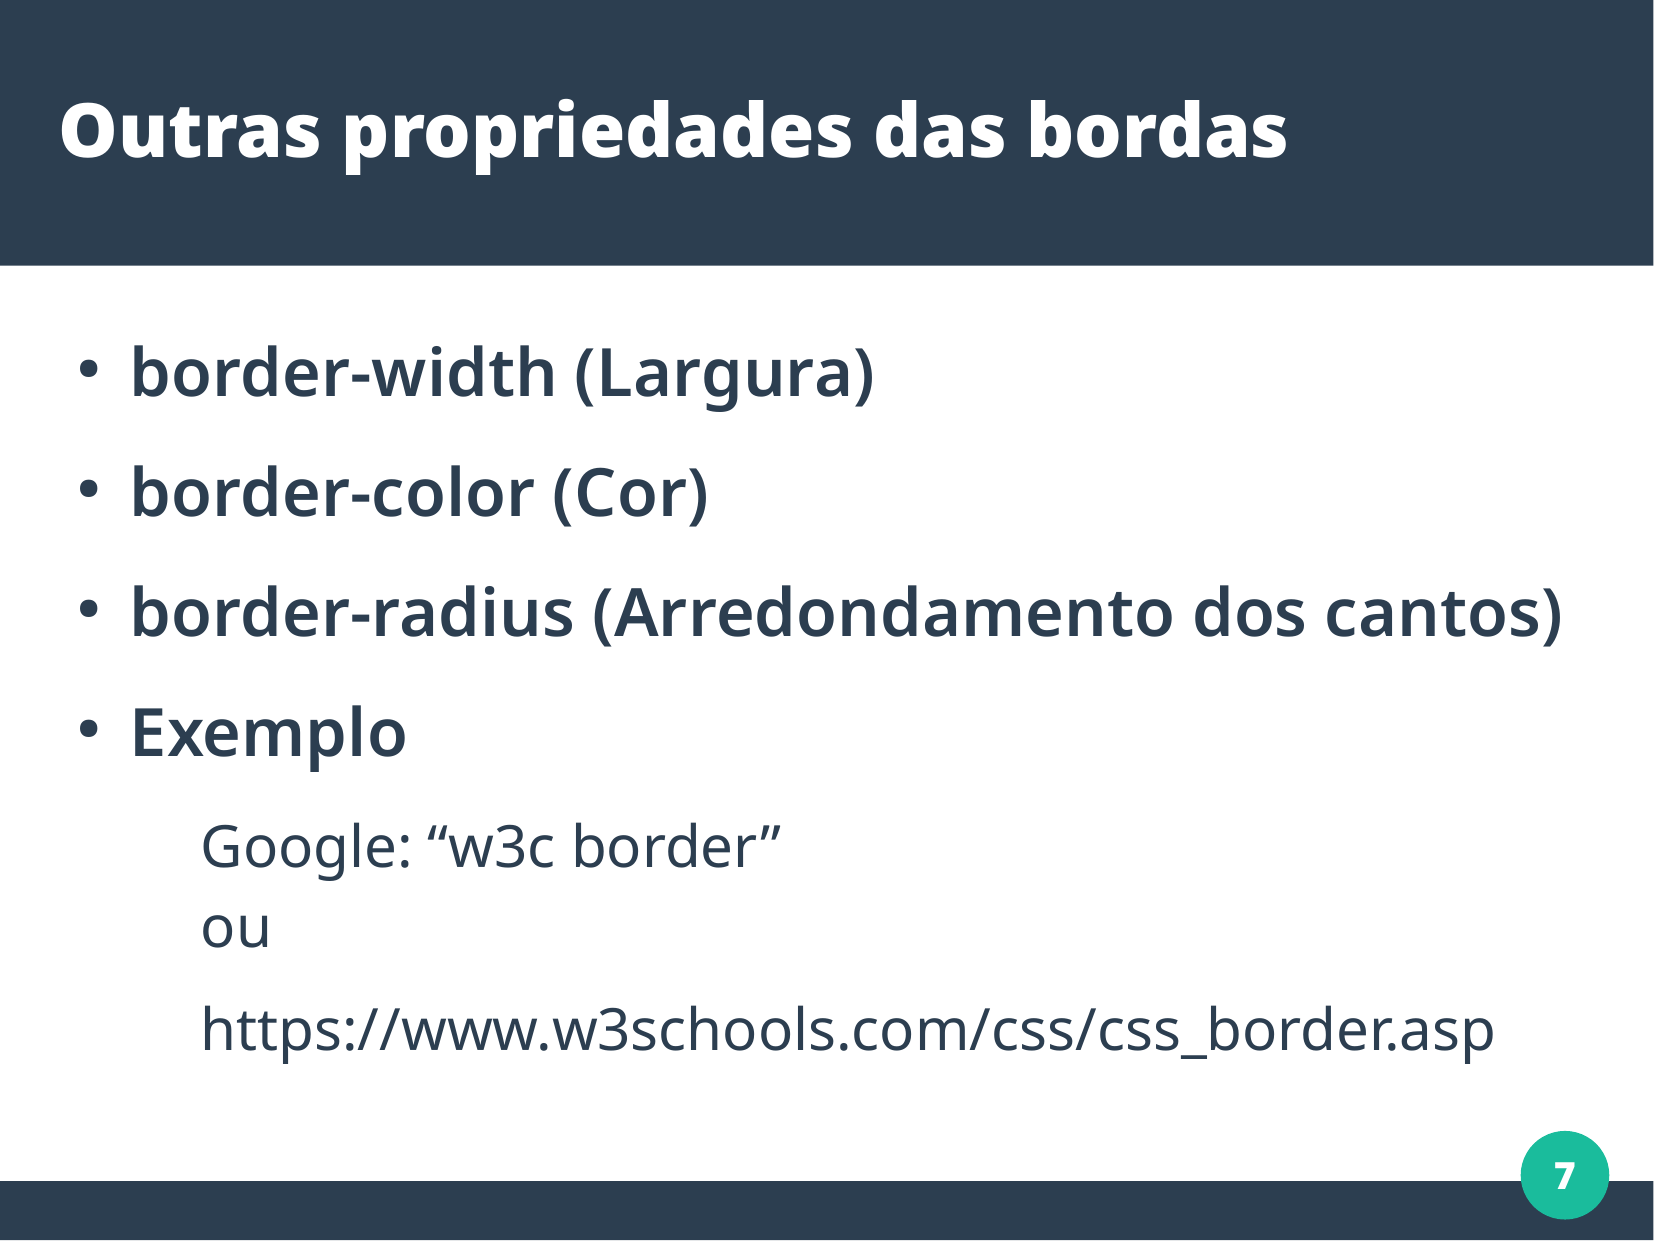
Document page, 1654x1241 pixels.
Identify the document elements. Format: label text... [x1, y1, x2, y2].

list border-width (Largura) border-color (Cor) border-radius (Arredondamento dos cantos) Exemplo Google: “w3c border” ou https://www.w3schools.com/css/css_border.asp [59, 324, 1595, 1152]
title Outras propriedades das bordas [59, 49, 1595, 207]
